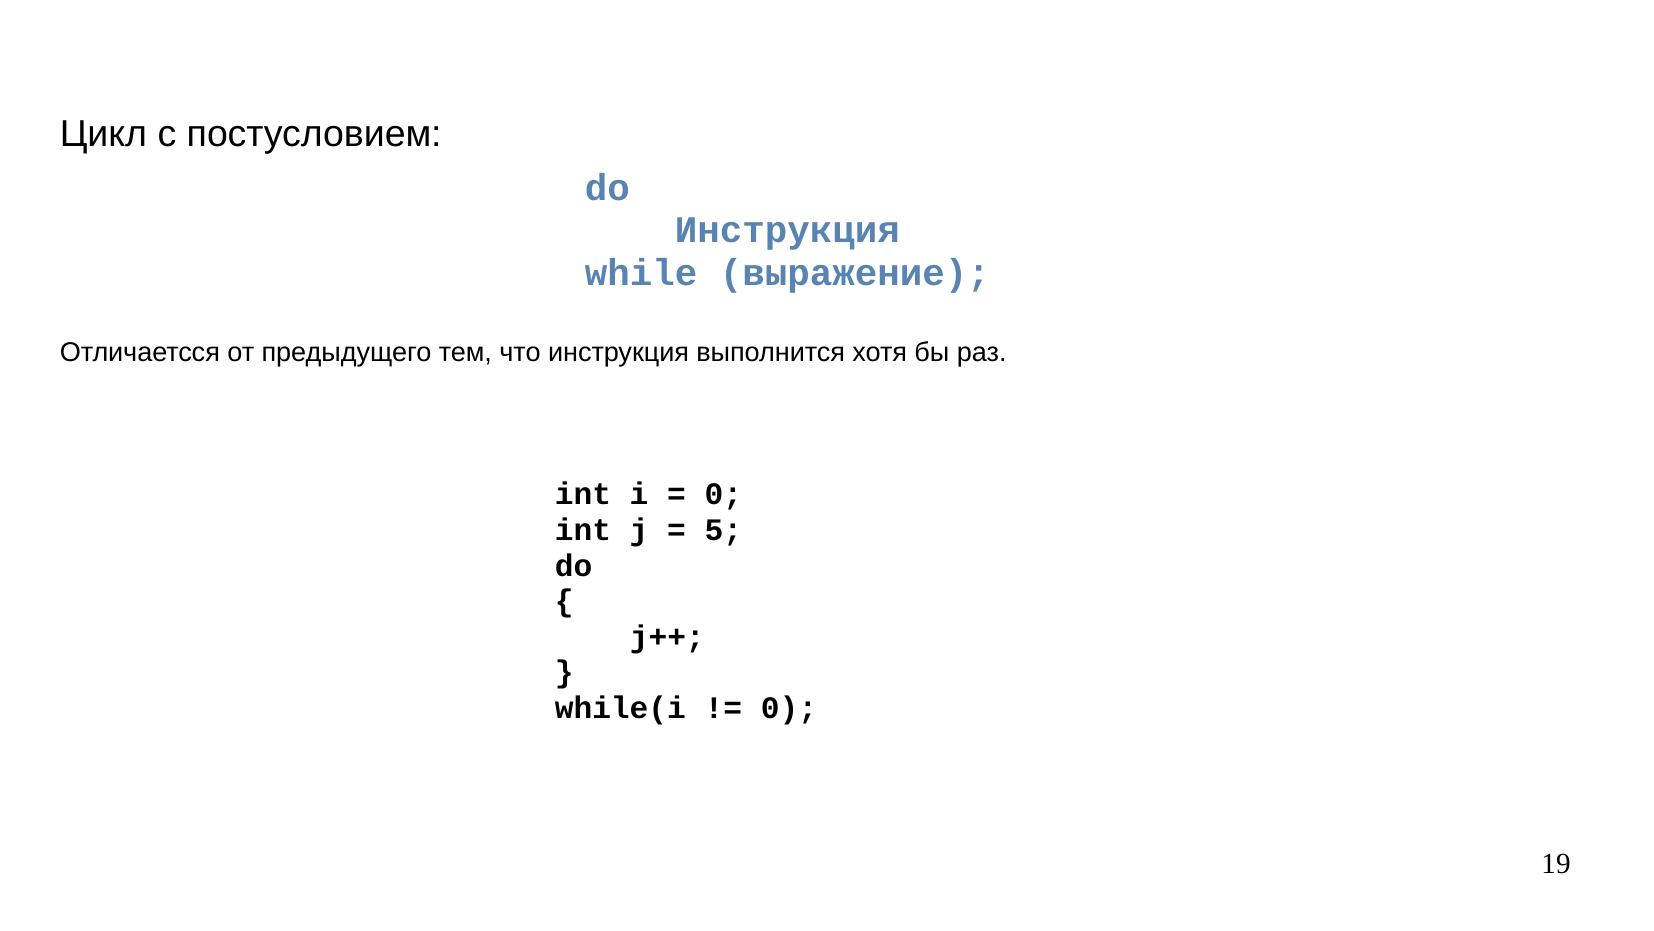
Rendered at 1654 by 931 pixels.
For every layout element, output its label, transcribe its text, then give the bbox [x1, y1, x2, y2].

text_box do Инструкция while (выражение); [570, 161, 1051, 330]
text_box int i = 0; int j = 5; do { j++; } while(i != 0); [540, 471, 871, 736]
text_box Цикл с постусловием: [45, 105, 1366, 162]
text_box Отличаетсся от предыдущего тем, что инструкция выполнится хотя бы раз. [45, 330, 1591, 414]
